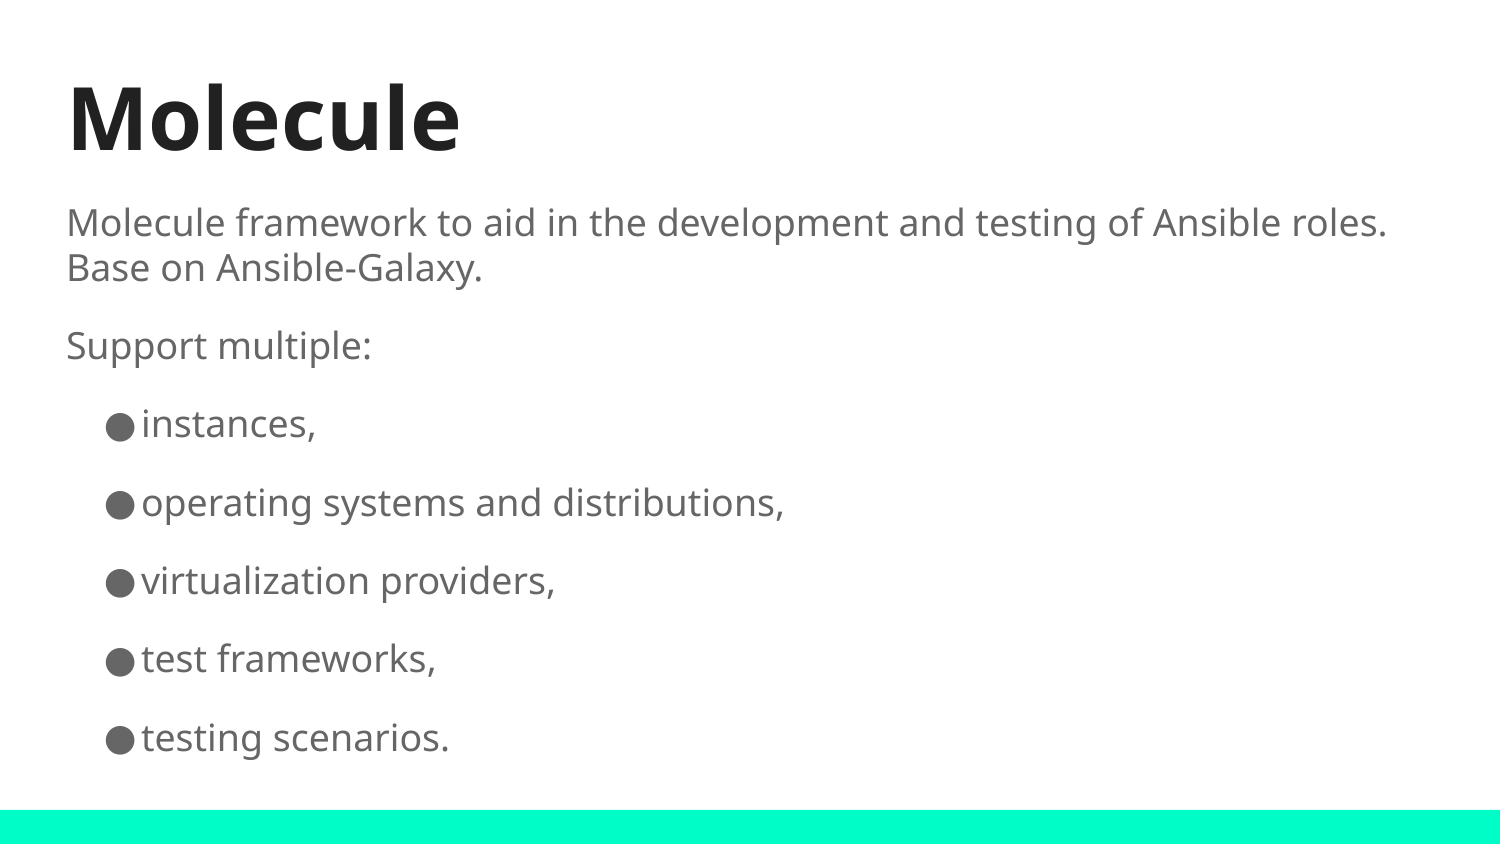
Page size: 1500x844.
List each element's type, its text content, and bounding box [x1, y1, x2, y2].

list Molecule framework to aid in the development and testing of Ansible roles. Base on Ansible-Galaxy. Support multiple: instances, operating systems and distributions, virtualization providers, test frameworks, testing scenarios. [51, 183, 1449, 732]
title Molecule [51, 48, 1449, 180]
